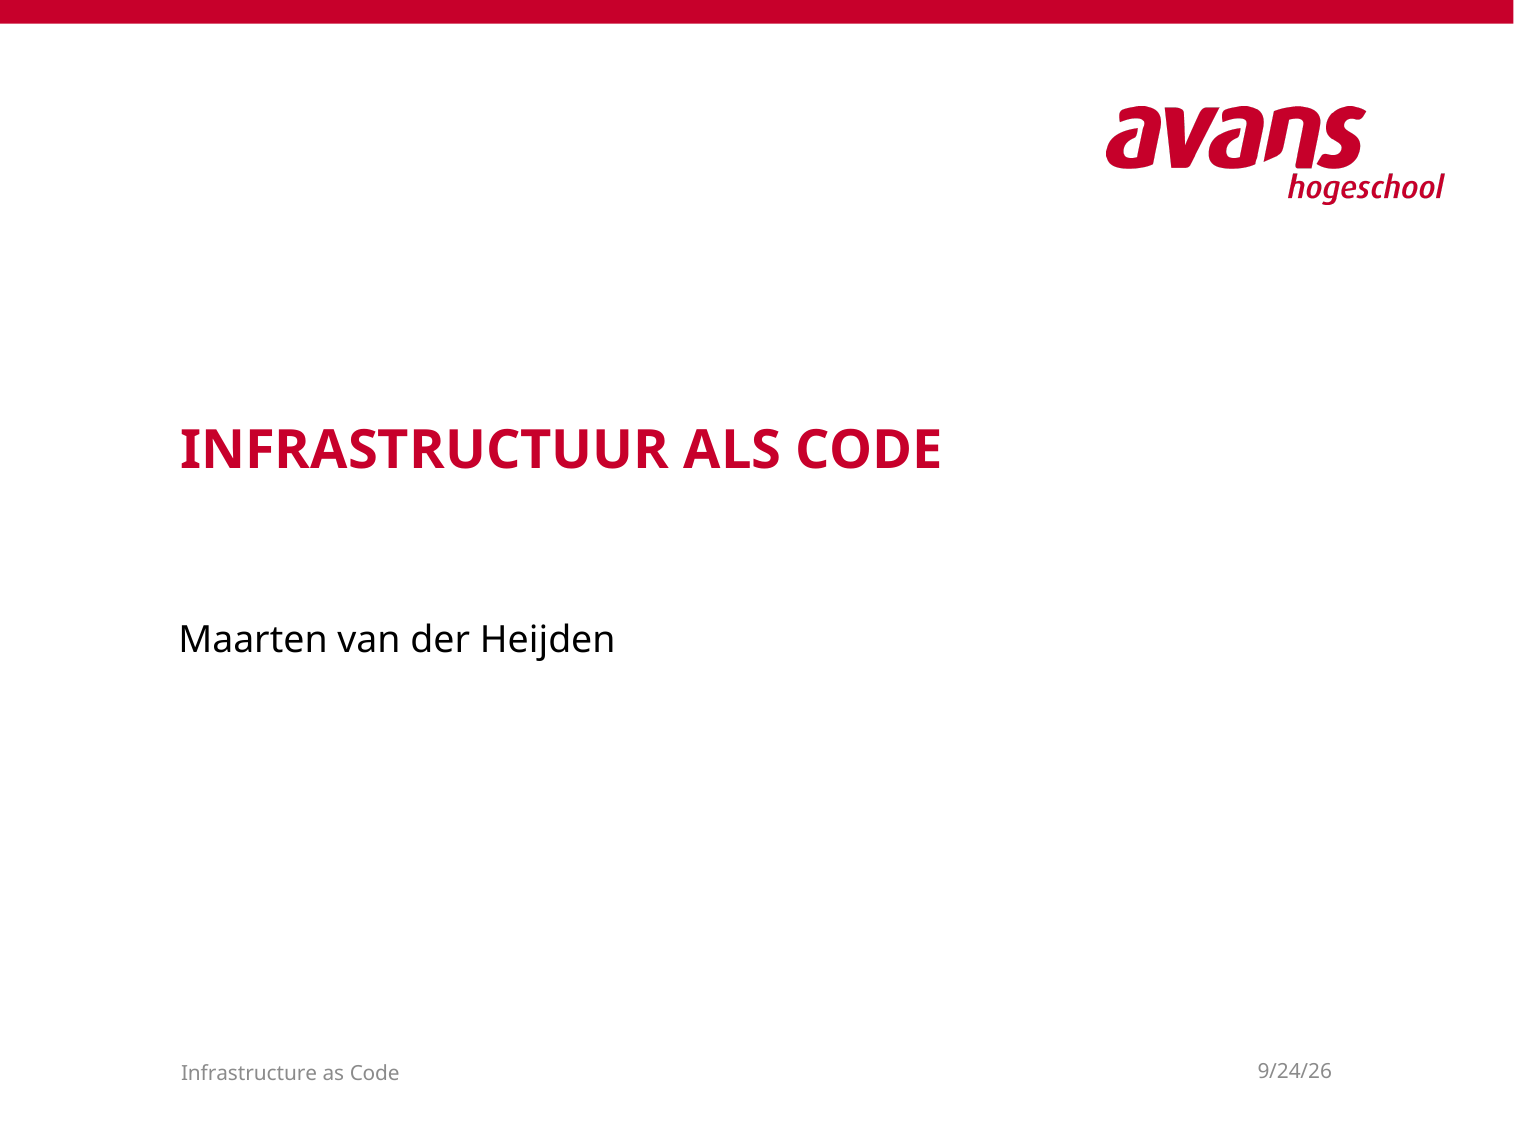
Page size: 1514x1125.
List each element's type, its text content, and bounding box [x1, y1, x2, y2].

title Infrastructuur als code [180, 421, 1320, 481]
picture [1106, 106, 1445, 205]
text_box Maarten van der Heijden [163, 605, 1199, 664]
